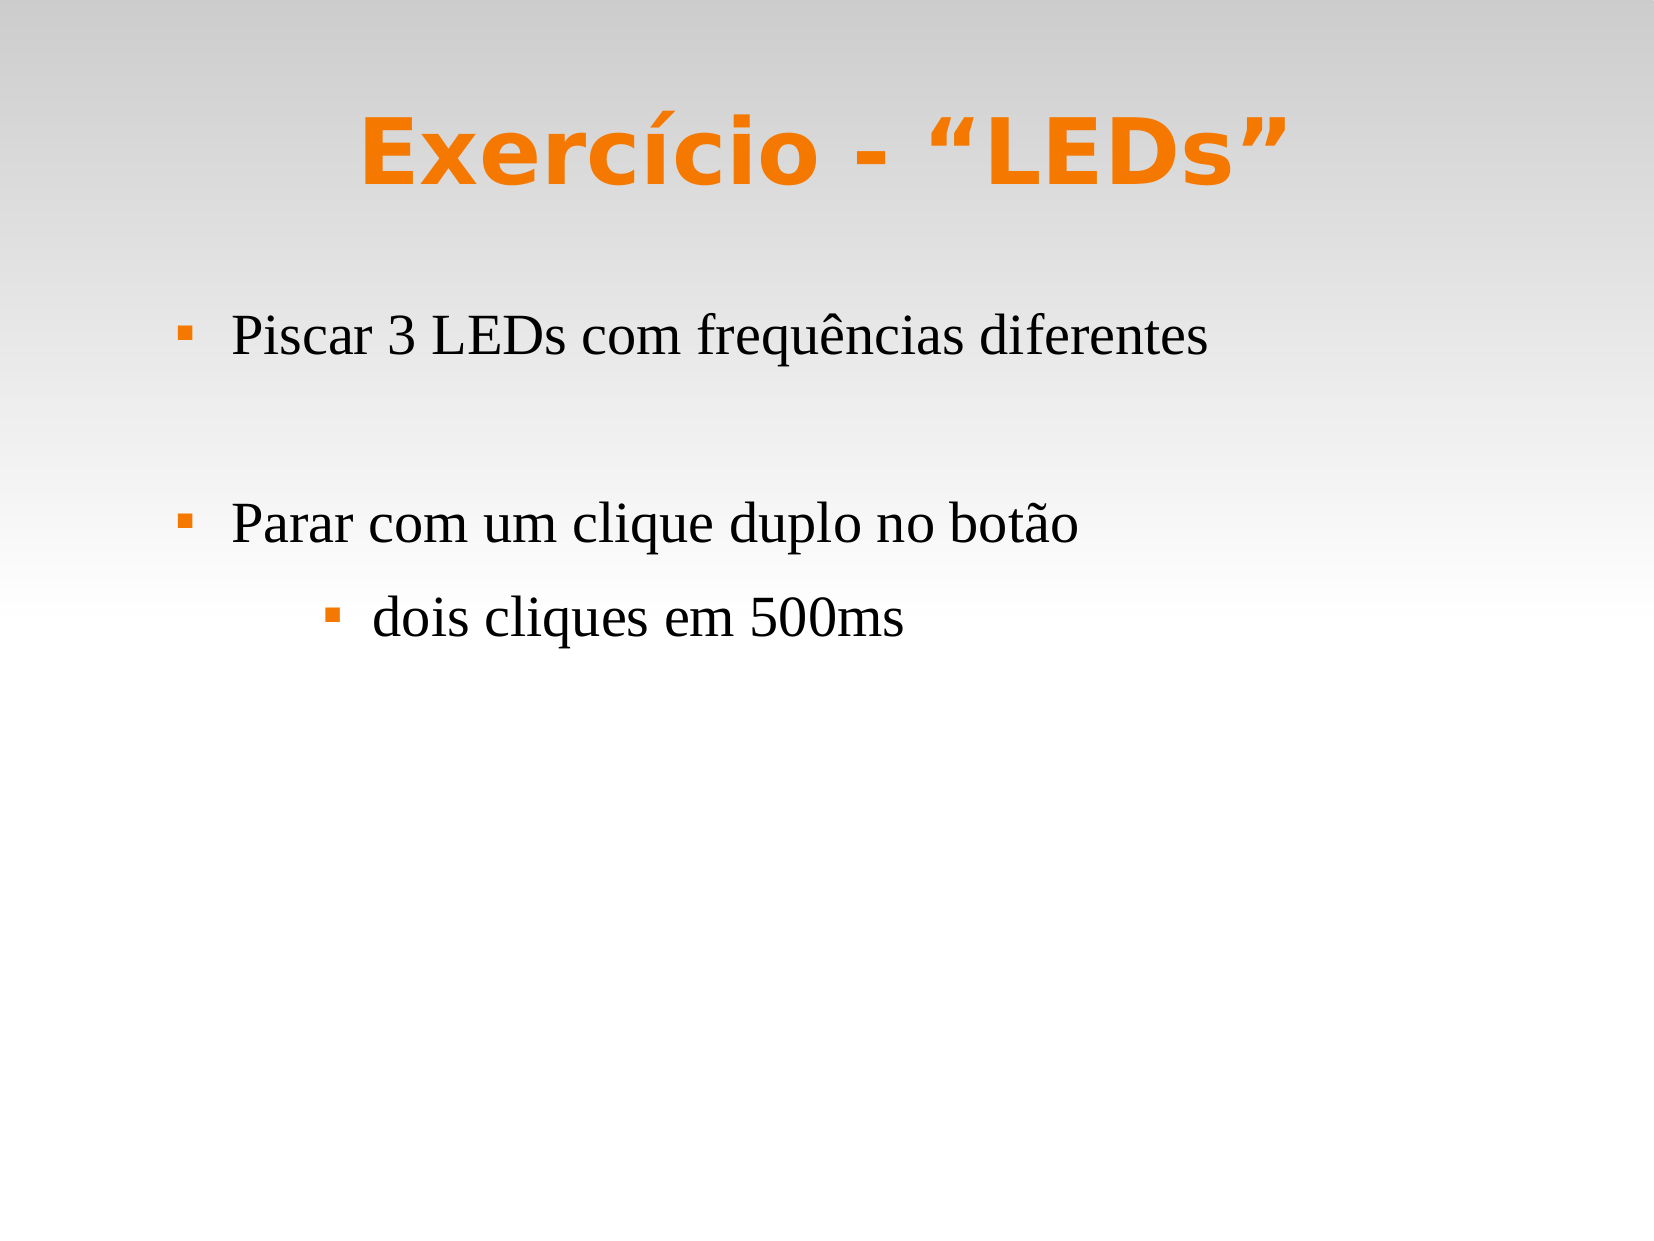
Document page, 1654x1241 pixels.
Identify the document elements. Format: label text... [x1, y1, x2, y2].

list Piscar 3 LEDs com frequências diferentes Parar com um clique duplo no botão dois cliques em 500ms [89, 302, 1576, 1121]
title Exercício - “LEDs” [82, 49, 1571, 257]
